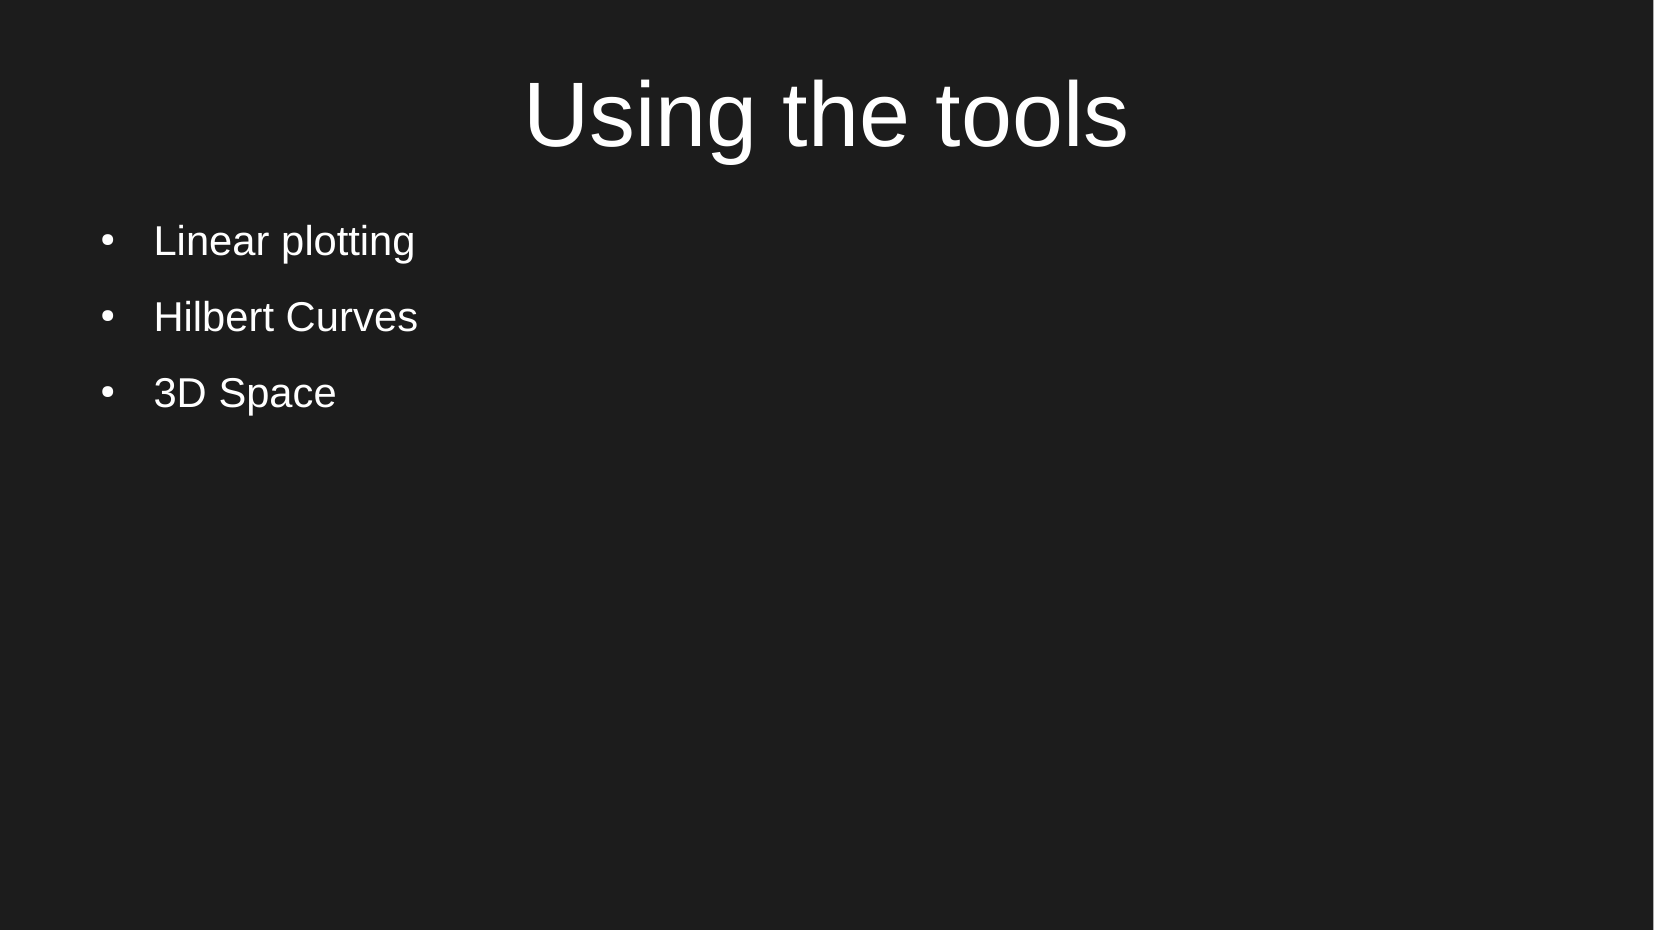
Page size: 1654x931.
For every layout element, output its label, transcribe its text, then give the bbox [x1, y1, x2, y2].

list Linear plotting Hilbert Curves 3D Space [82, 217, 1571, 758]
title Using the tools [82, 37, 1571, 193]
